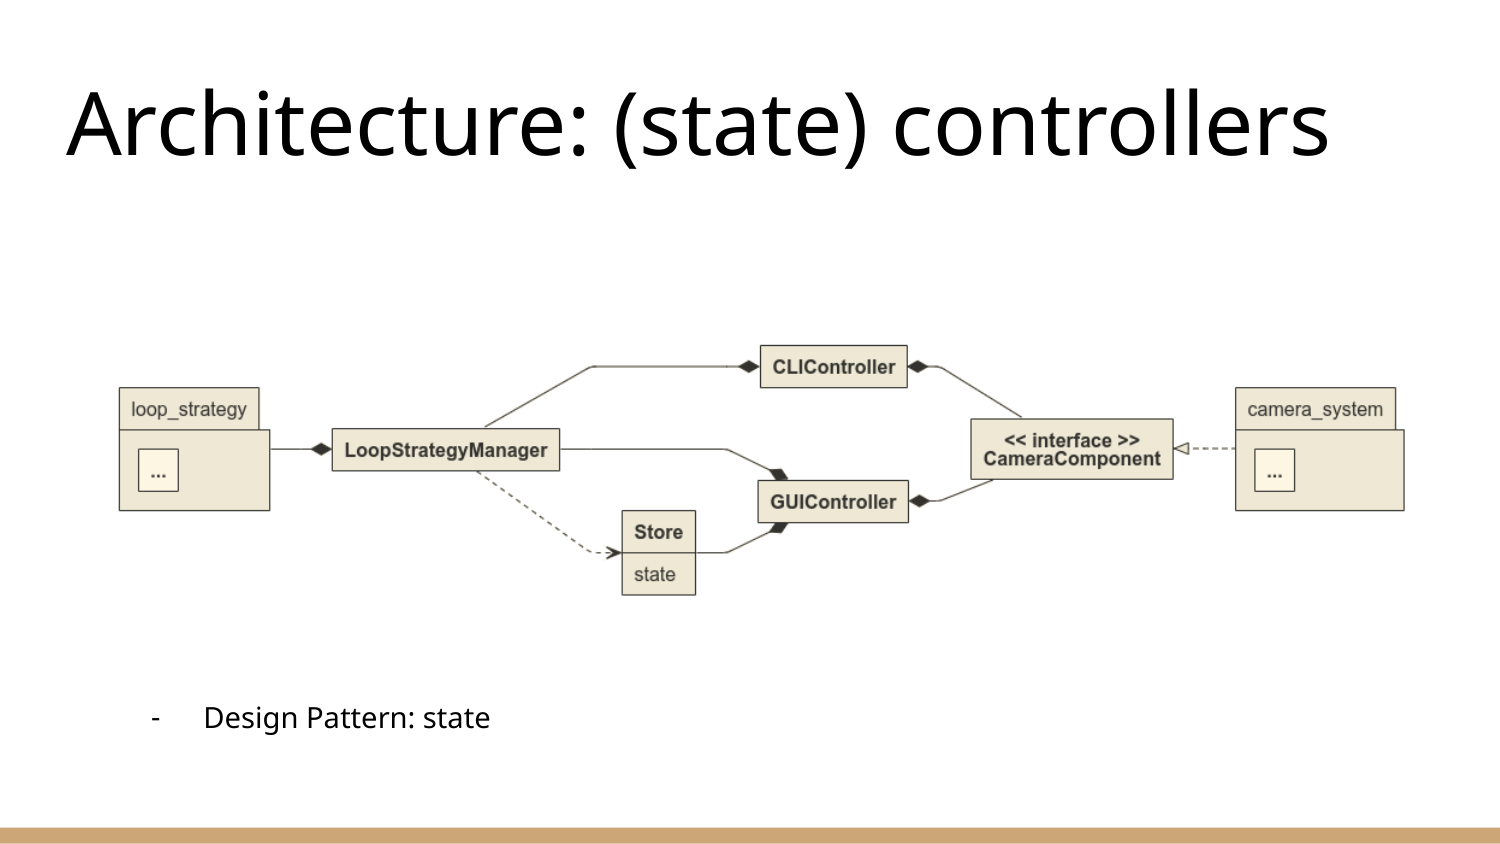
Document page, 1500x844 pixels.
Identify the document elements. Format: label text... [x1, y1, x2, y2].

text_box Design Pattern: state [113, 684, 735, 757]
title Architecture: (state) controllers [51, 51, 1449, 189]
picture [90, 304, 1424, 621]
